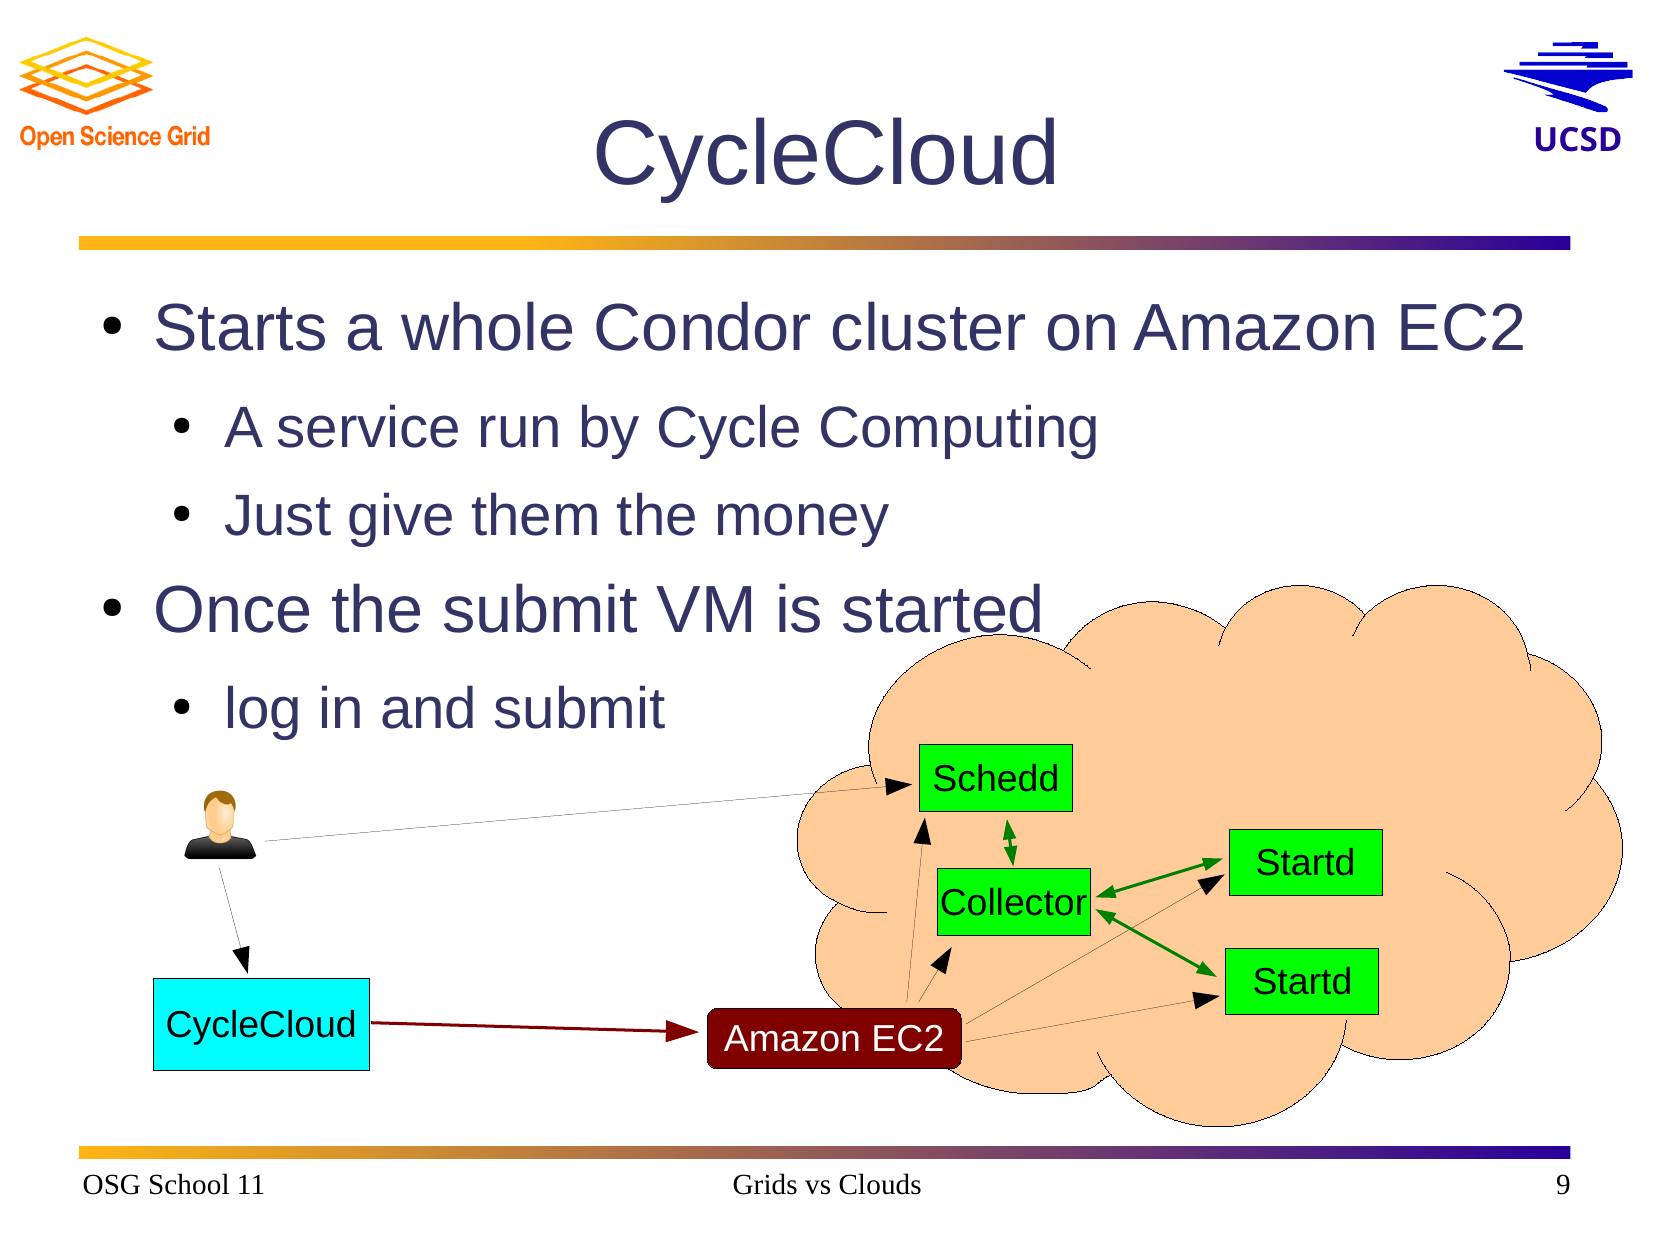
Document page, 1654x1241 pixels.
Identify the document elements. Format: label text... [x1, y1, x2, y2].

title CycleCloud [82, 56, 1571, 250]
text_box Startd [1225, 948, 1379, 1015]
text_box Amazon EC2 [707, 1008, 962, 1069]
text_box Collector [937, 868, 1091, 936]
text_box [1571, 676, 1623, 939]
text_box Startd [1229, 829, 1383, 896]
picture [182, 785, 258, 861]
list Starts a whole Condor cluster on Amazon EC2 A service run by Cycle Computing Just give them the money Once the submit VM is started log in and submit [82, 290, 1571, 1109]
text_box CycleCloud [153, 978, 370, 1071]
picture [0, 14, 229, 167]
text_box Schedd [919, 744, 1073, 812]
picture [1495, 42, 1637, 118]
text_box [1150, 1109, 1287, 1127]
